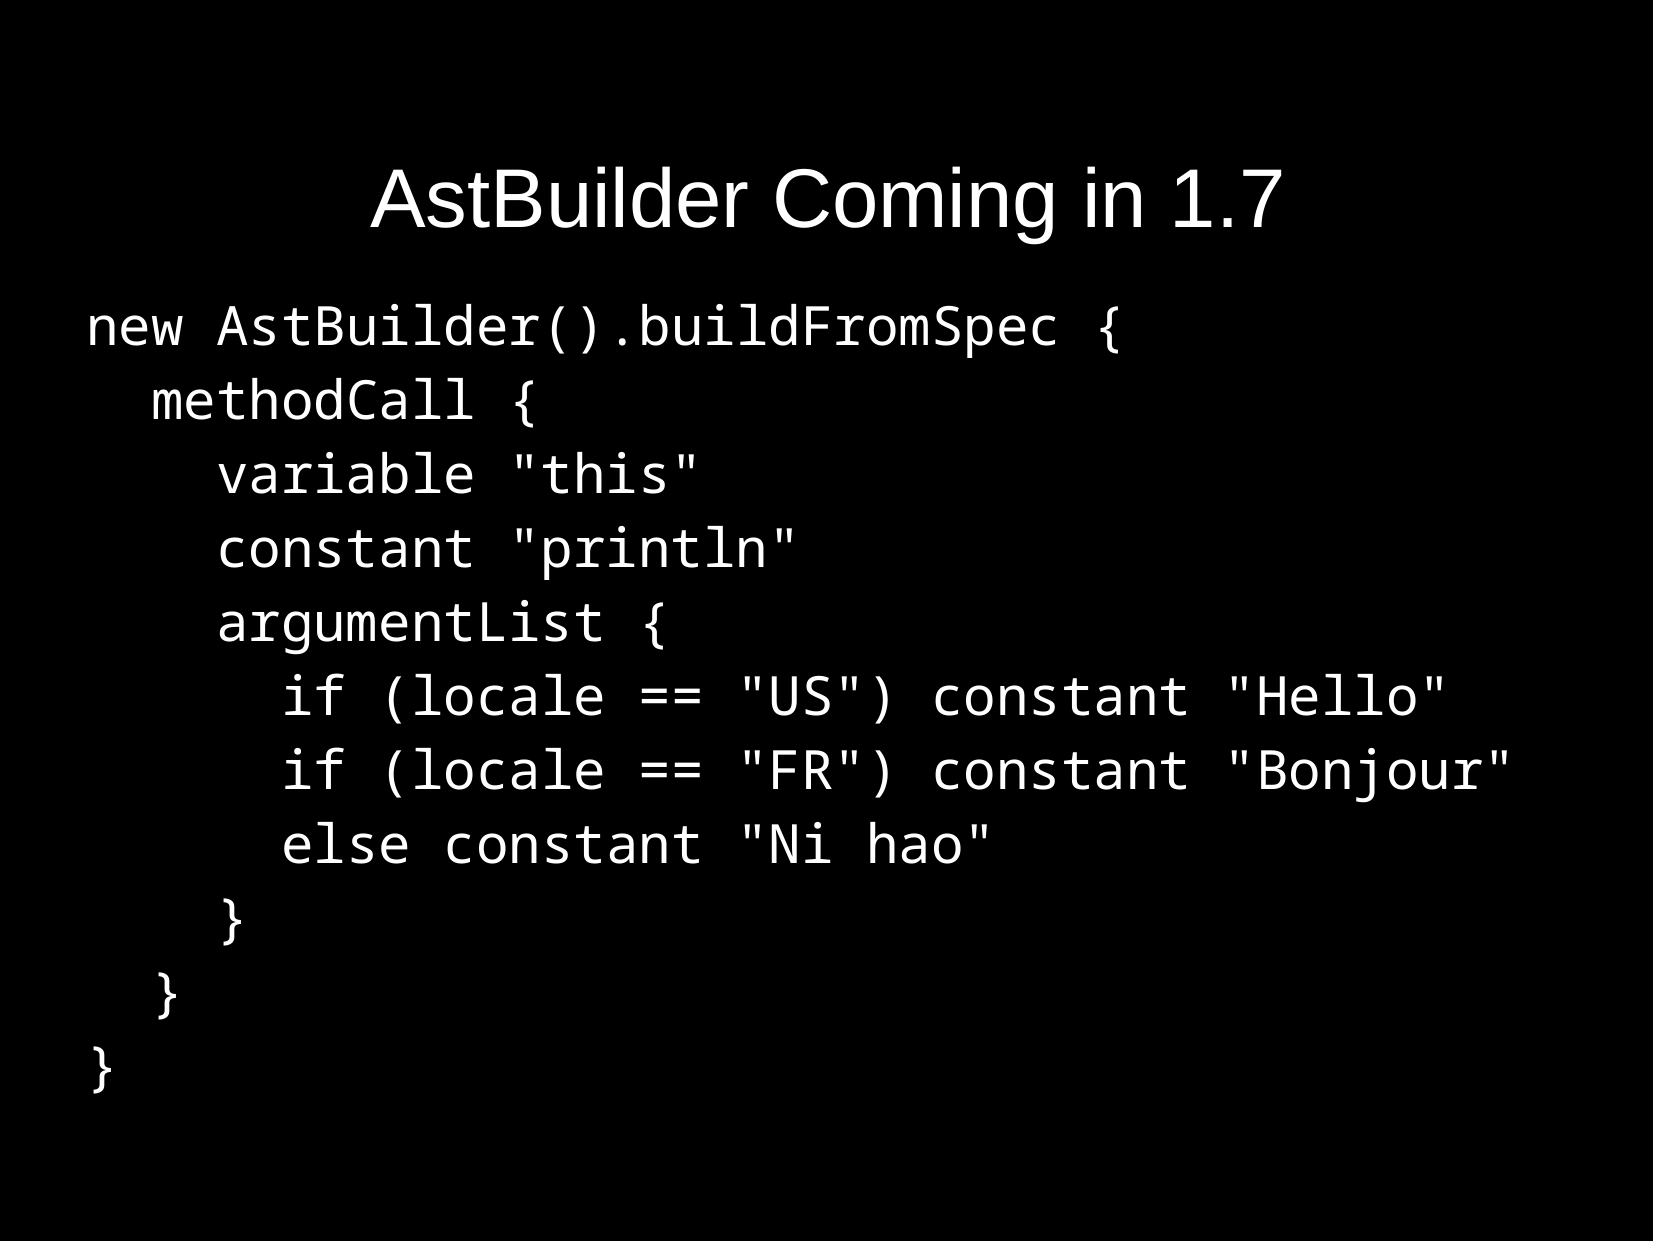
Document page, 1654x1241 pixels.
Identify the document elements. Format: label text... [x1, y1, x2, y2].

text_box new AstBuilder().buildFromSpec { methodCall { variable "this" constant "println" argumentList { if (locale == "US") constant "Hello" if (locale == "FR") constant "Bonjour" else constant "Ni hao" } } } [86, 347, 1567, 1041]
text_box AstBuilder Coming in 1.7 [112, 146, 1545, 251]
